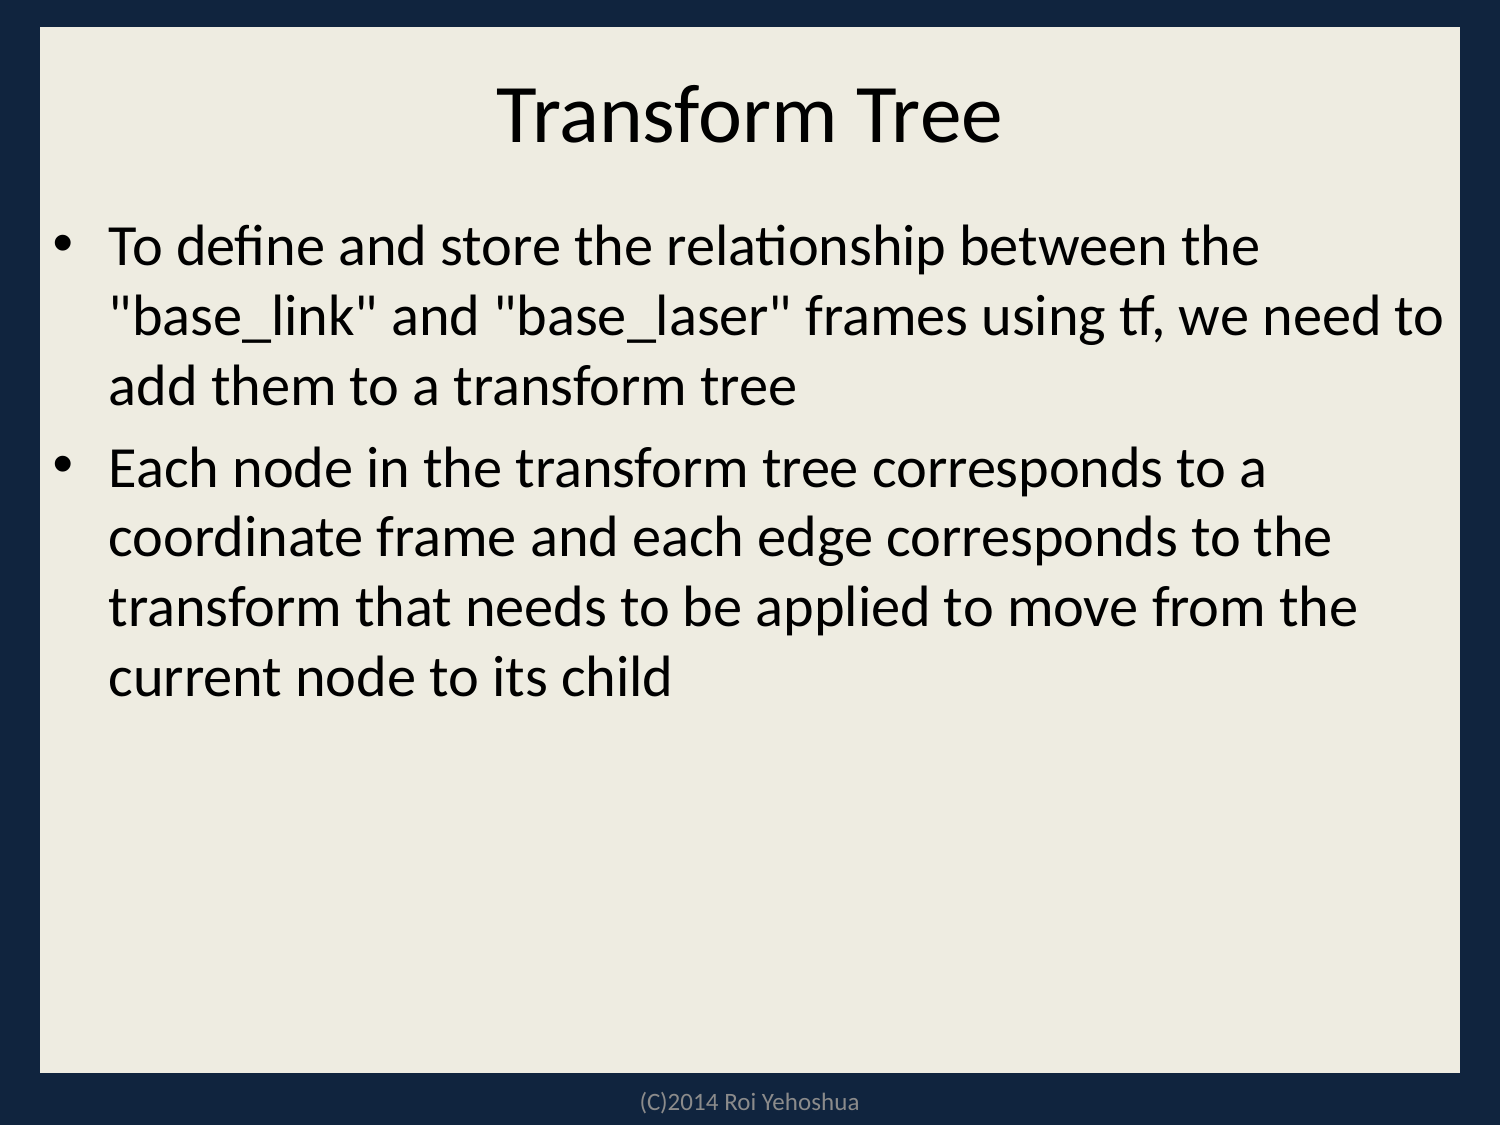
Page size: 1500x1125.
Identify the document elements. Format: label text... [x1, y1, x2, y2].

title Transform Tree [37, 31, 1463, 188]
footer (C)2014 Roi Yehoshua [512, 1074, 988, 1125]
list To define and store the relationship between the "base_link" and "base_laser" frames using tf, we need to add them to a transform tree Each node in the transform tree corresponds to a coordinate frame and each edge corresponds to the transform that needs to be applied to move from the current node to its child [37, 200, 1463, 1080]
